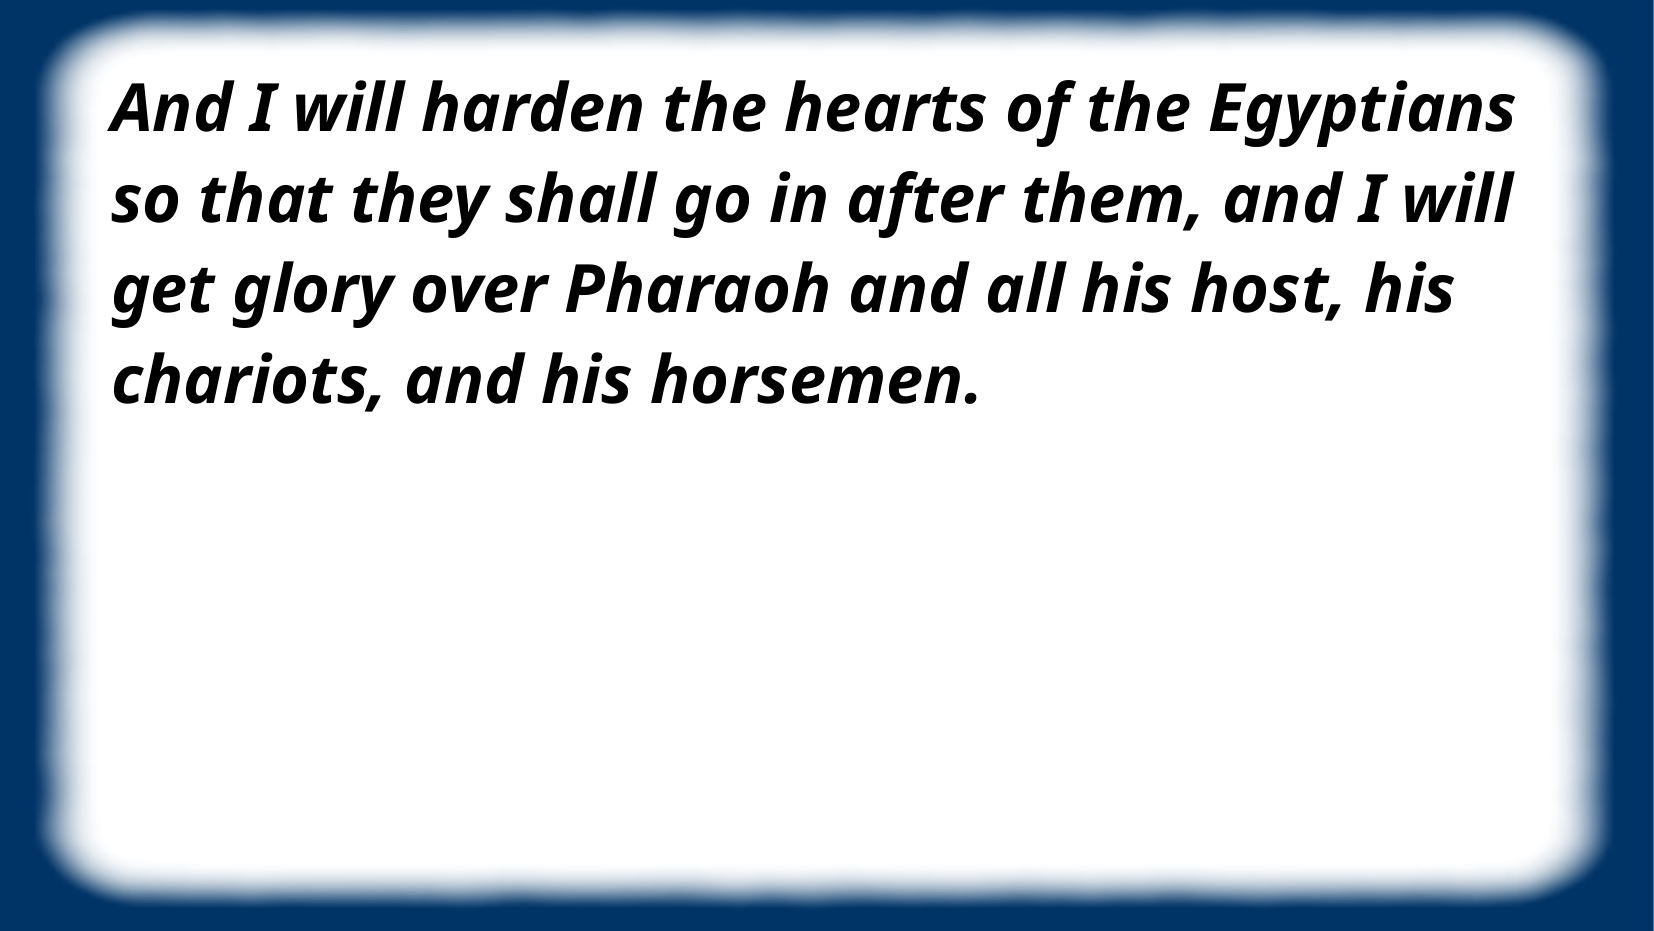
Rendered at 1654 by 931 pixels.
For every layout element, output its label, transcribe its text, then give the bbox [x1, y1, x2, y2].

text_box And I will harden the hearts of the Egyptians so that they shall go in after them, and I will get glory over Pharaoh and all his host, his chariots, and his horsemen. [96, 52, 1561, 423]
picture [0, 0, 1654, 931]
